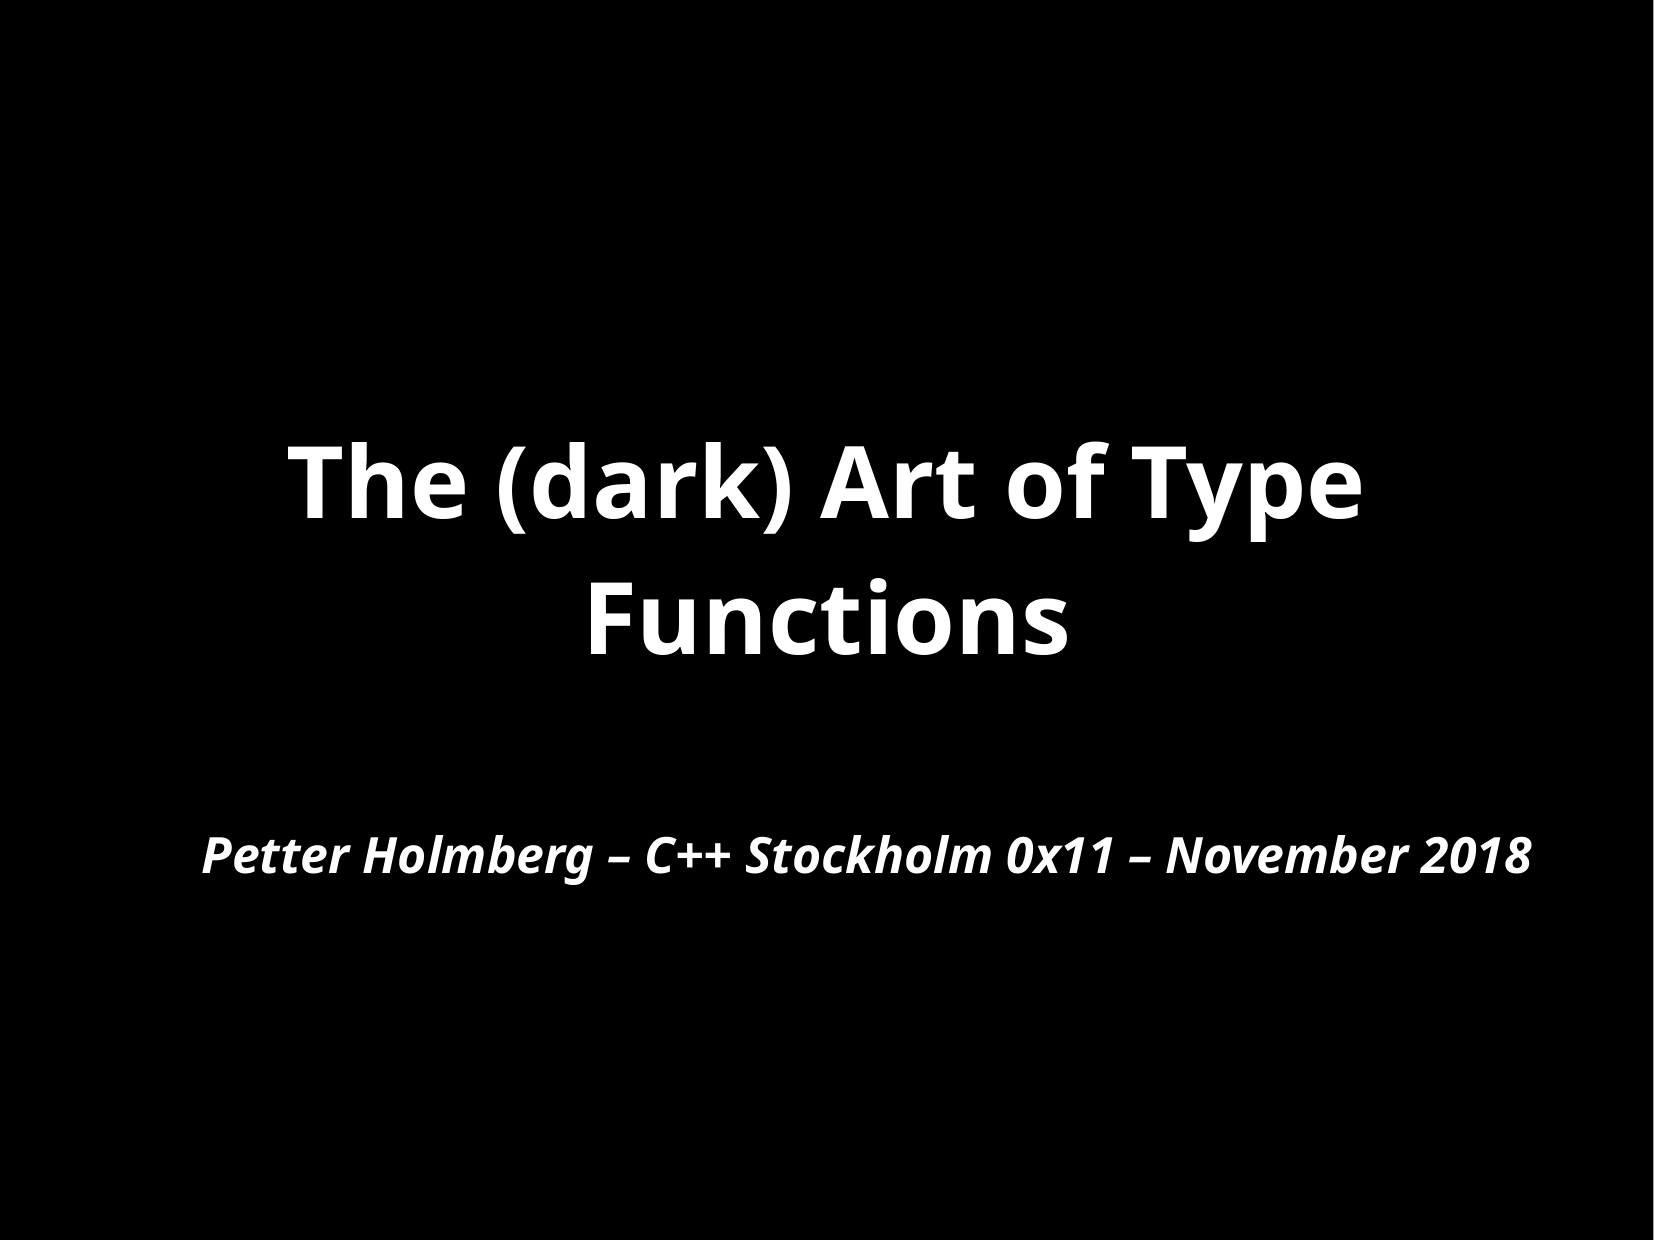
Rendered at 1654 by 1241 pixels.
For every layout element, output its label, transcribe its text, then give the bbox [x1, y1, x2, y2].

subtitle The (dark) Art of Type Functions Petter Holmberg – C++ Stockholm 0x11 – November 2018 [82, 290, 1571, 1010]
